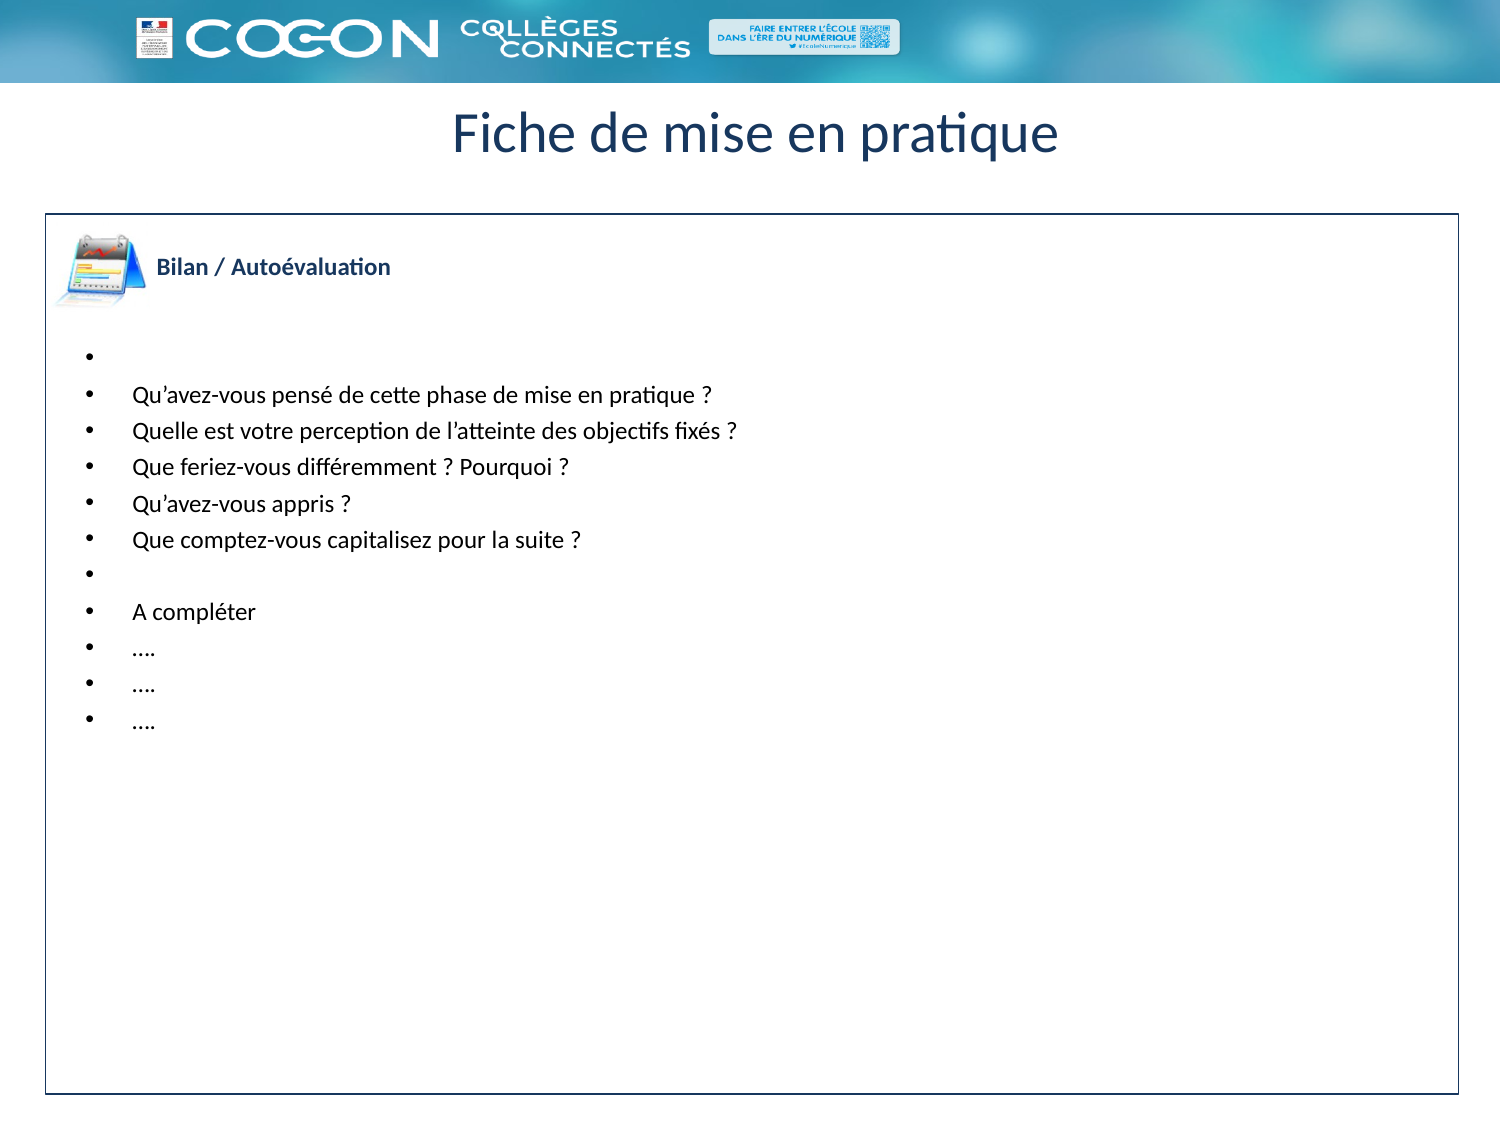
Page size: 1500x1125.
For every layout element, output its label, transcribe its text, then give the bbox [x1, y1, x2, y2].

picture [50, 222, 150, 312]
picture [0, 0, 1500, 83]
text_box [45, 214, 1459, 1095]
text_box Qu’avez-vous pensé de cette phase de mise en pratique ? Quelle est votre perception de l’atteinte des objectifs fixés ? Que feriez-vous différemment ? Pourquoi ? Qu’avez-vous appris ? Que comptez-vous capitalisez pour la suite ? A compléter …. …. …. [70, 312, 1436, 764]
title Fiche de mise en pratique [53, 83, 1459, 180]
